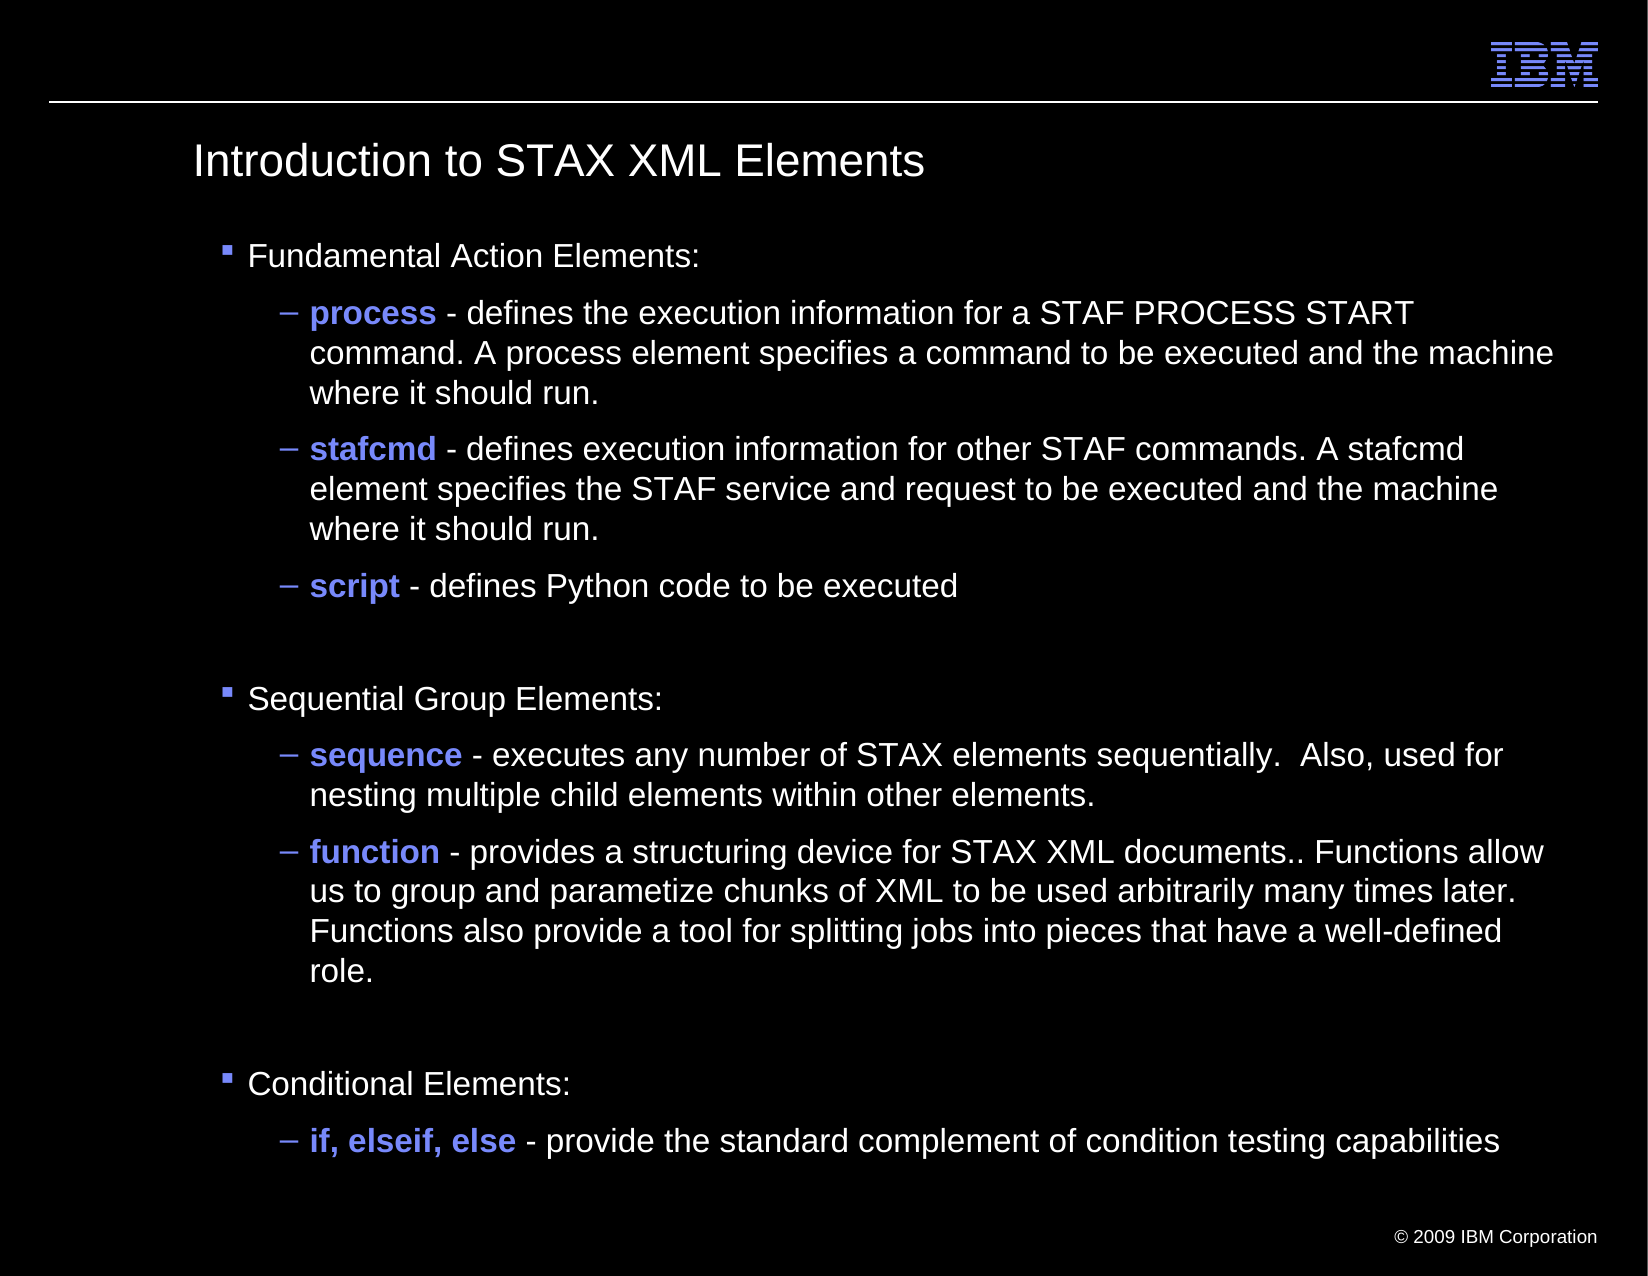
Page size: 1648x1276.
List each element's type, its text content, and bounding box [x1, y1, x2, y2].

title Introduction to STAX XML Elements [175, 125, 1648, 219]
text_box Fundamental Action Elements: process - defines the execution information for a STAF PROCESS START command. A process element specifies a command to be executed and the machine where it should run. stafcmd - defines execution information for other STAF commands. A stafcmd element specifies the STAF service and request to be executed and the machine where it should run. script - defines Python code to be executed Sequential Group Elements: sequence - executes any number of STAX elements sequentially. Also, used for nesting multiple child elements within other elements. function - provides a structuring device for STAX XML documents.. Functions allow us to group and parametize chunks of XML to be used arbitrarily many times later. Functions also provide a tool for splitting jobs into pieces that have a well-defined role. Conditional Elements: if, elseif, else - provide the standard complement of condition testing capabilities [219, 234, 1570, 1160]
picture [1491, 42, 1598, 87]
